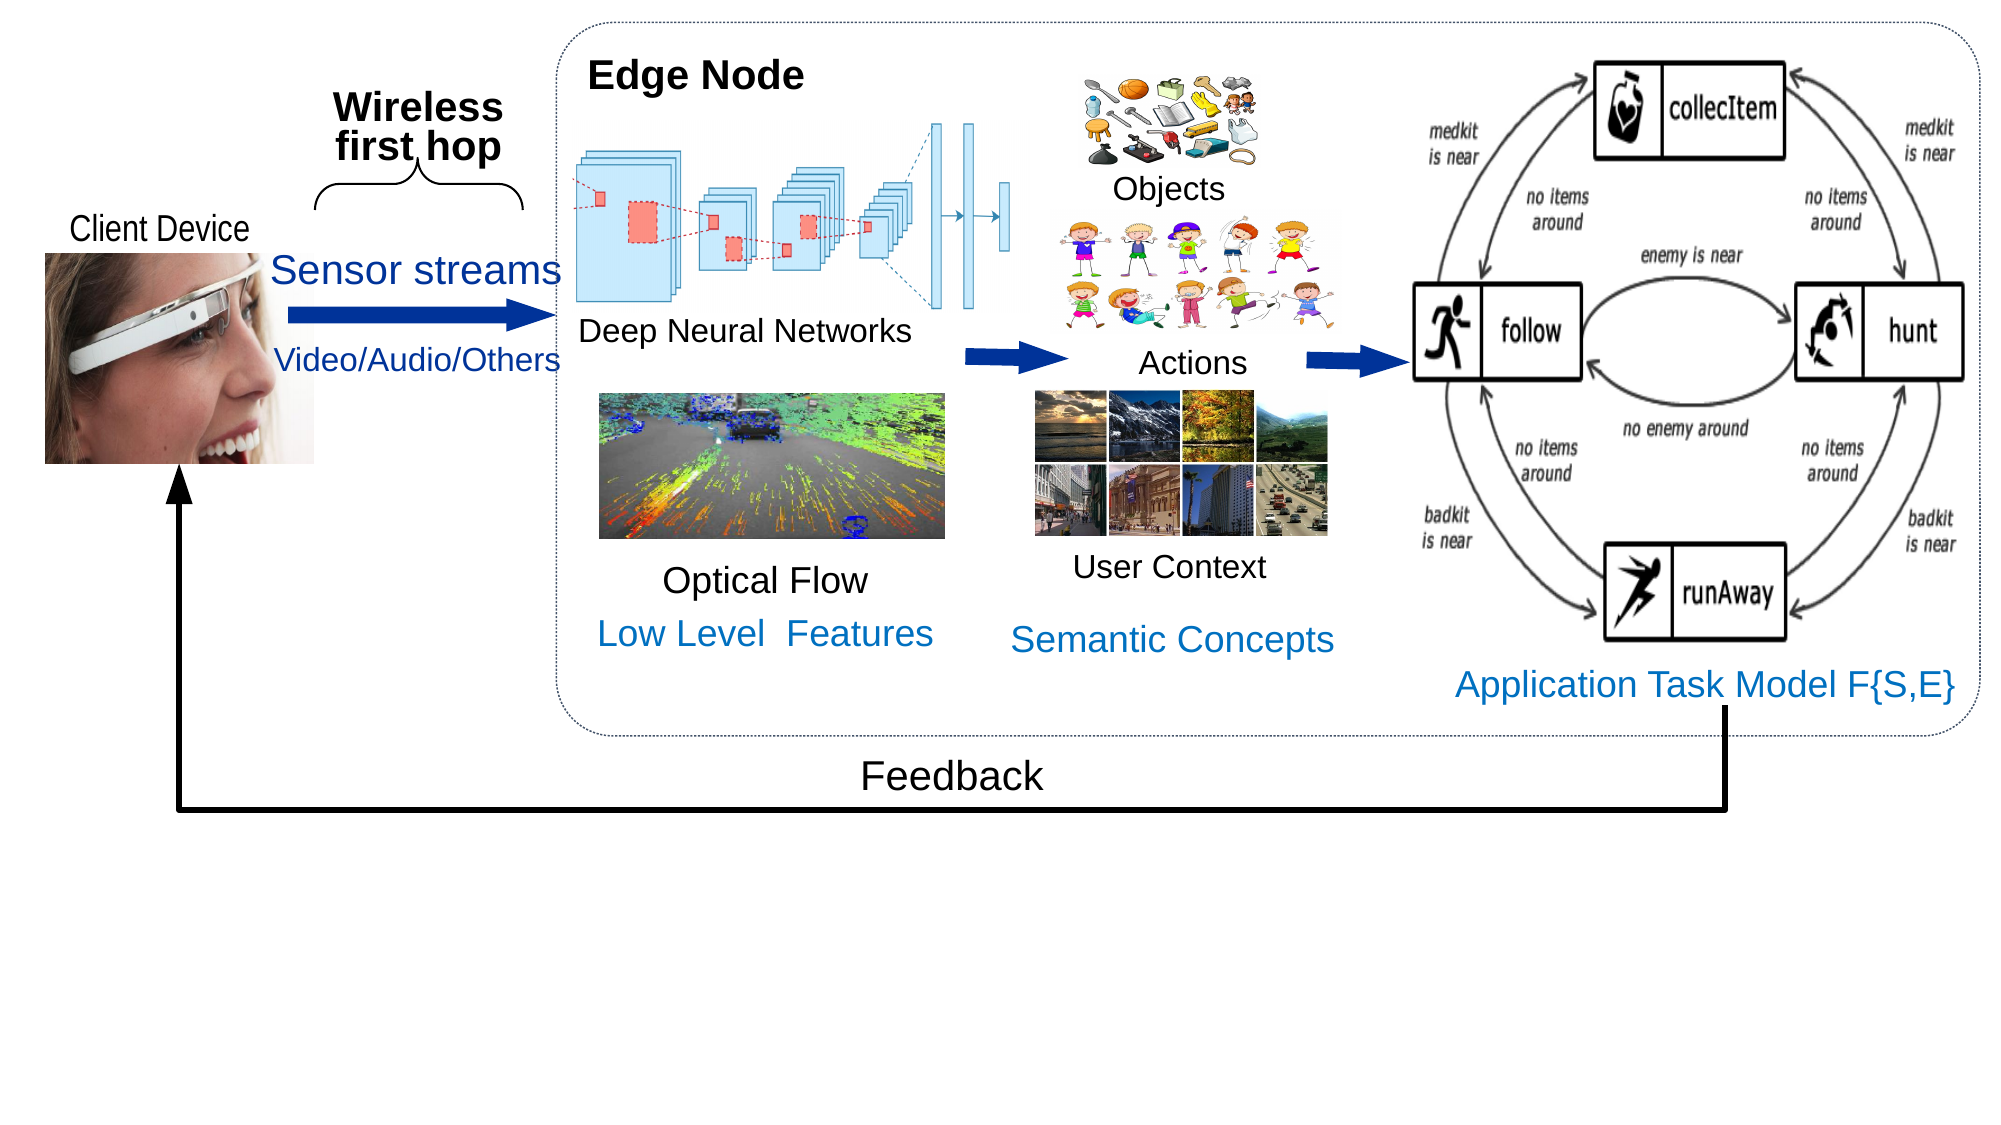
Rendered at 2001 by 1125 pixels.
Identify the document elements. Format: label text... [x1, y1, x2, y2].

picture [1050, 209, 1342, 334]
picture [1078, 74, 1261, 168]
text_box User Context [1072, 545, 1299, 586]
text_box Edge Node [572, 30, 821, 106]
text_box Low Level Features [597, 609, 935, 655]
text_box Wireless first hop [333, 88, 505, 170]
text_box Video/Audio/Others [258, 322, 577, 386]
picture [1394, 59, 1981, 646]
text_box Optical Flow [662, 555, 886, 602]
picture [599, 393, 945, 539]
text_box Semantic Concepts [1010, 614, 1366, 660]
text_box Application Task Model F{S,E} [1455, 659, 1996, 706]
text_box Objects [1112, 167, 1226, 207]
picture [1035, 389, 1328, 536]
picture [572, 120, 1030, 313]
text_box Actions [1138, 341, 1253, 382]
picture [45, 253, 314, 464]
text_box Sensor streams [255, 225, 572, 301]
text_box Deep Neural Networks [578, 309, 913, 350]
text_box Client Device [69, 203, 251, 249]
